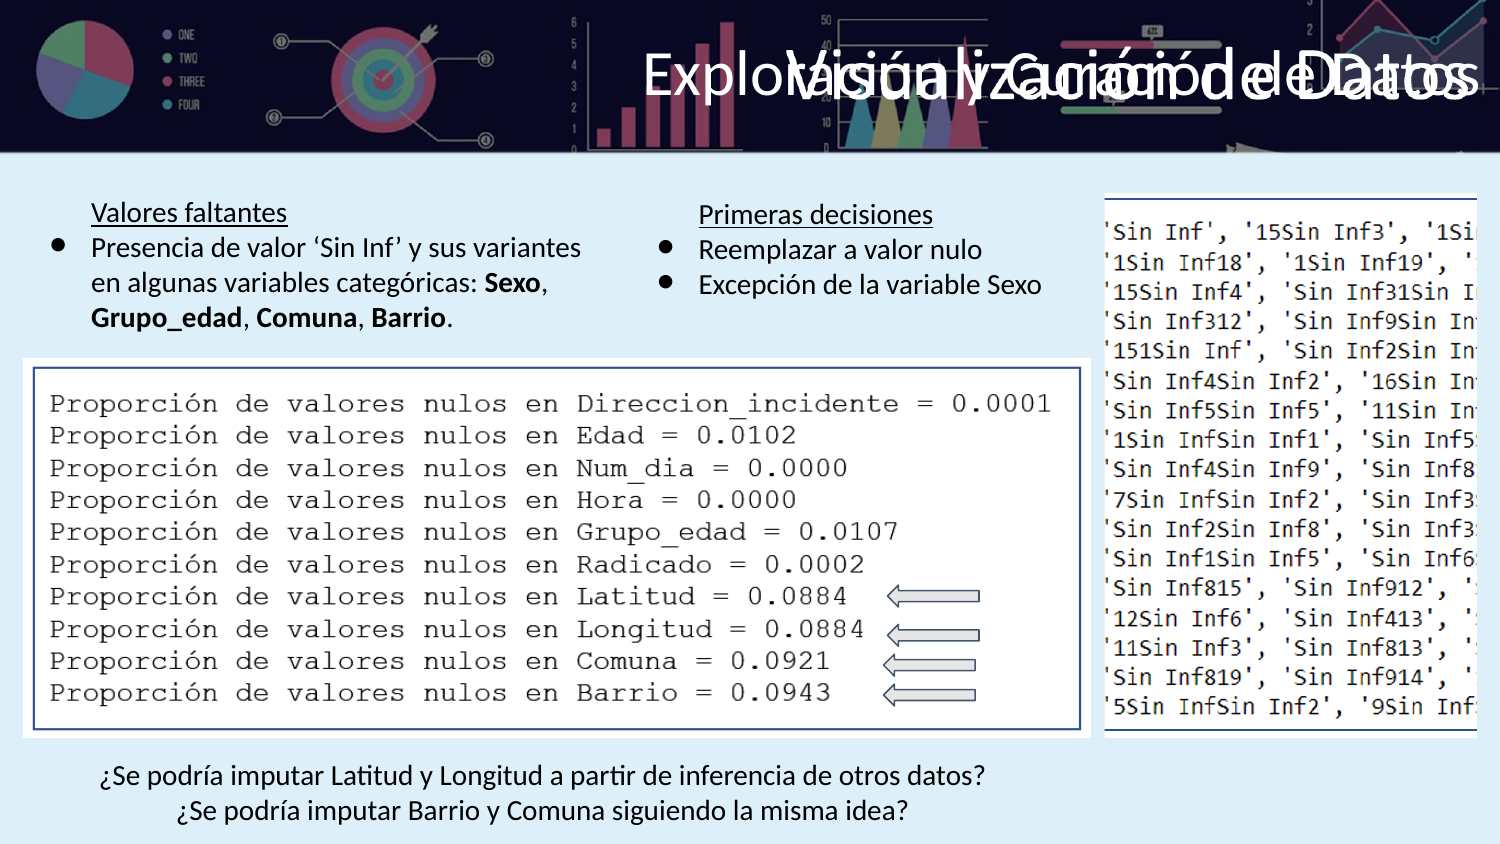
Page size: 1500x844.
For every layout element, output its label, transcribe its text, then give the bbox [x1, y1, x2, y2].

text_box ¿Se podría imputar Latitud y Longitud a partir de inferencia de otros datos? ¿Se podría imputar Barrio y Comuna siguiendo la misma idea? [0, 745, 1116, 838]
text_box [887, 624, 980, 647]
text_box Valores faltantes Presencia de valor ‘Sin Inf’ y sus variantes en algunas variables categóricas: Sexo, Grupo_edad, Comuna, Barrio. [23, 182, 606, 345]
text_box Primeras decisiones Reemplazar a valor nulo Excepción de la variable Sexo [631, 184, 1070, 312]
picture [0, 0, 1500, 166]
picture [23, 358, 1091, 738]
picture [1104, 193, 1477, 738]
text_box [883, 684, 976, 707]
text_box [883, 654, 976, 677]
text_box [887, 585, 980, 608]
title Exploración y Curación de Datos [631, 24, 1500, 114]
